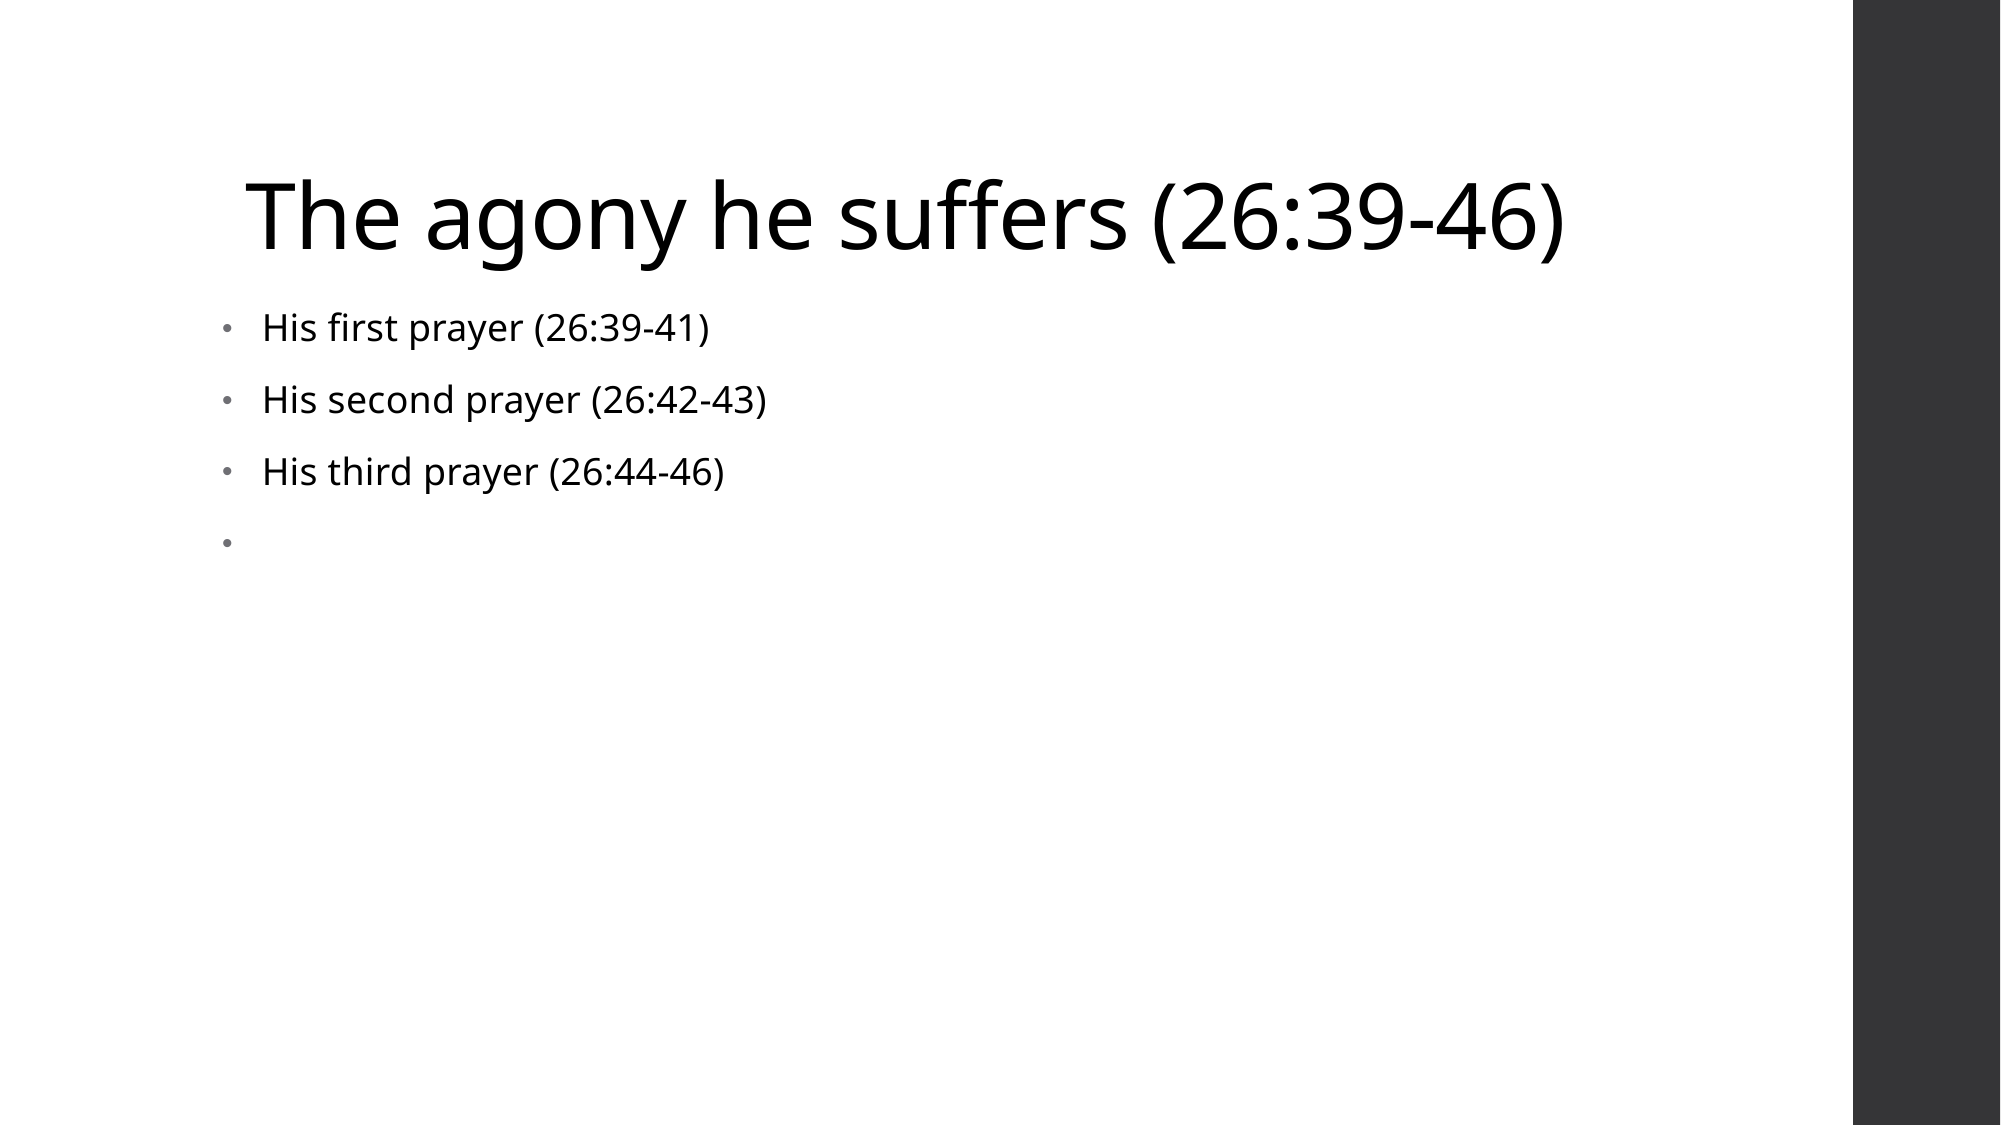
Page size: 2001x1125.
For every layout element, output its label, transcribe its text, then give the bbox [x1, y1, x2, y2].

list His first prayer (26:39-41) His second prayer (26:42-43) His third prayer (26:44-46) [206, 299, 1617, 1014]
title The agony he suffers (26:39-46) [206, 60, 1797, 278]
